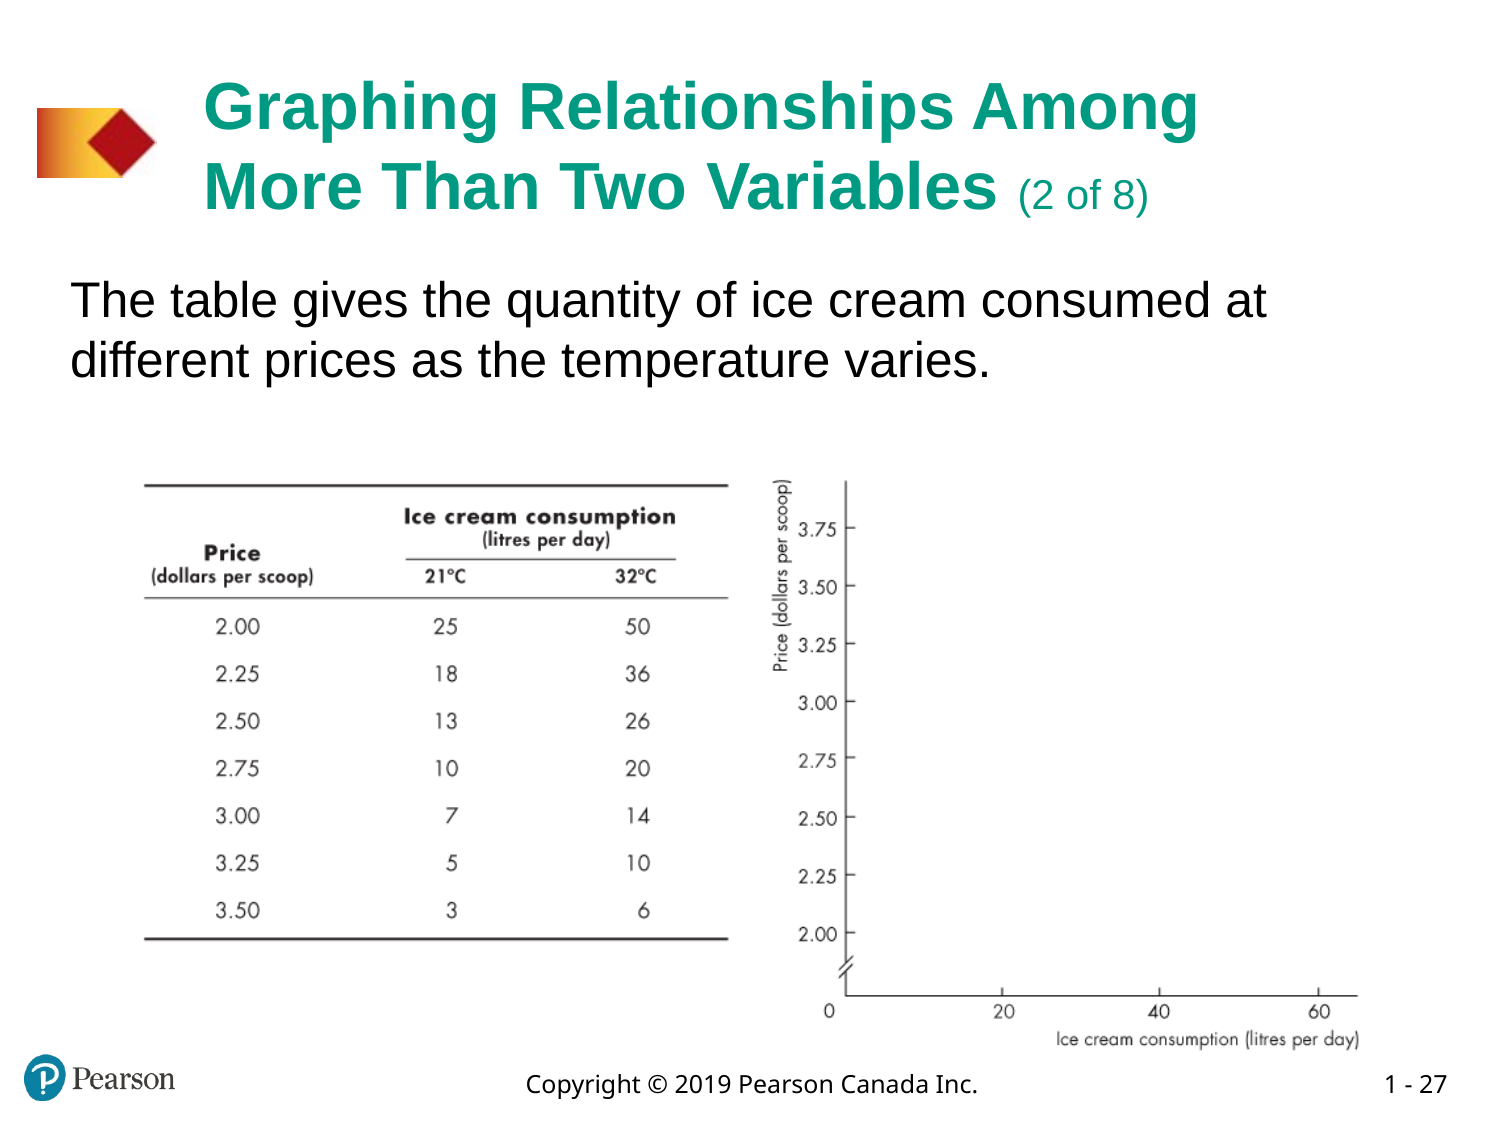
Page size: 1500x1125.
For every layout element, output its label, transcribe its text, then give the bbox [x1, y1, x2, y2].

picture [24, 1054, 43, 1074]
picture [37, 108, 157, 178]
list The table gives the quantity of ice cream consumed at different prices as the temperature varies. [37, 259, 1463, 398]
picture [31, 1063, 59, 1095]
picture [49, 475, 1369, 1101]
picture [24, 1084, 35, 1101]
title Graphing Relationships Among More Than Two Variables (2 of 8) [188, 50, 1364, 236]
